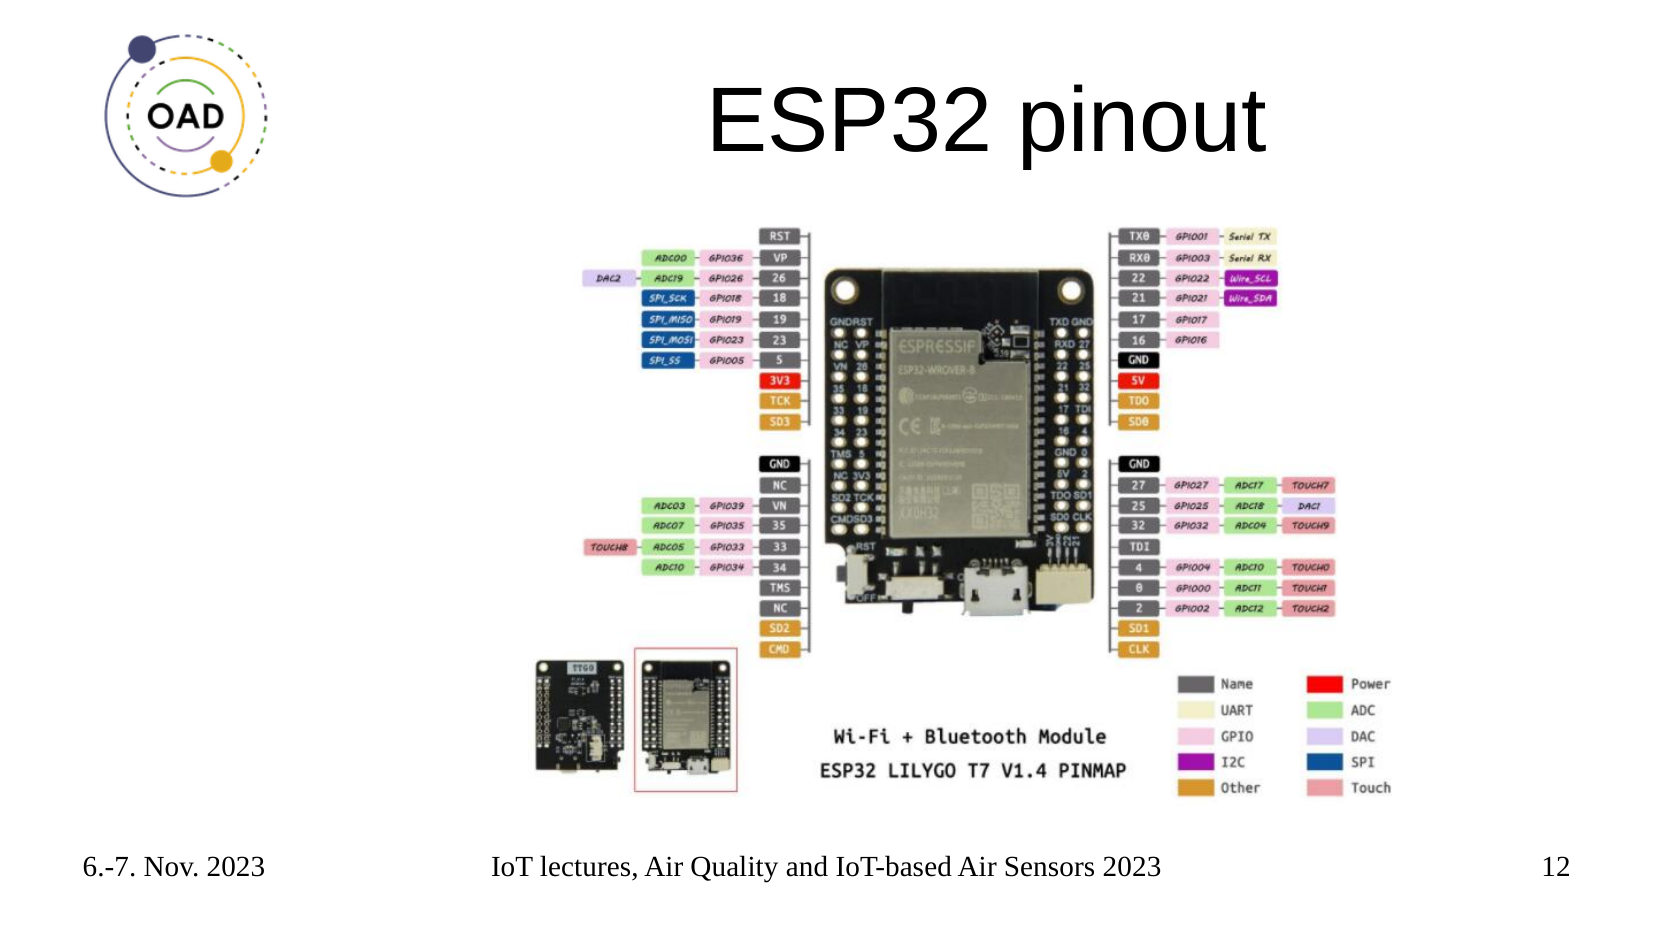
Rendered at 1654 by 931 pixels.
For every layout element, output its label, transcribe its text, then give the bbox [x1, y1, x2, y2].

picture [472, 171, 1447, 854]
title ESP32 pinout [403, 37, 1571, 193]
picture [64, 20, 302, 218]
